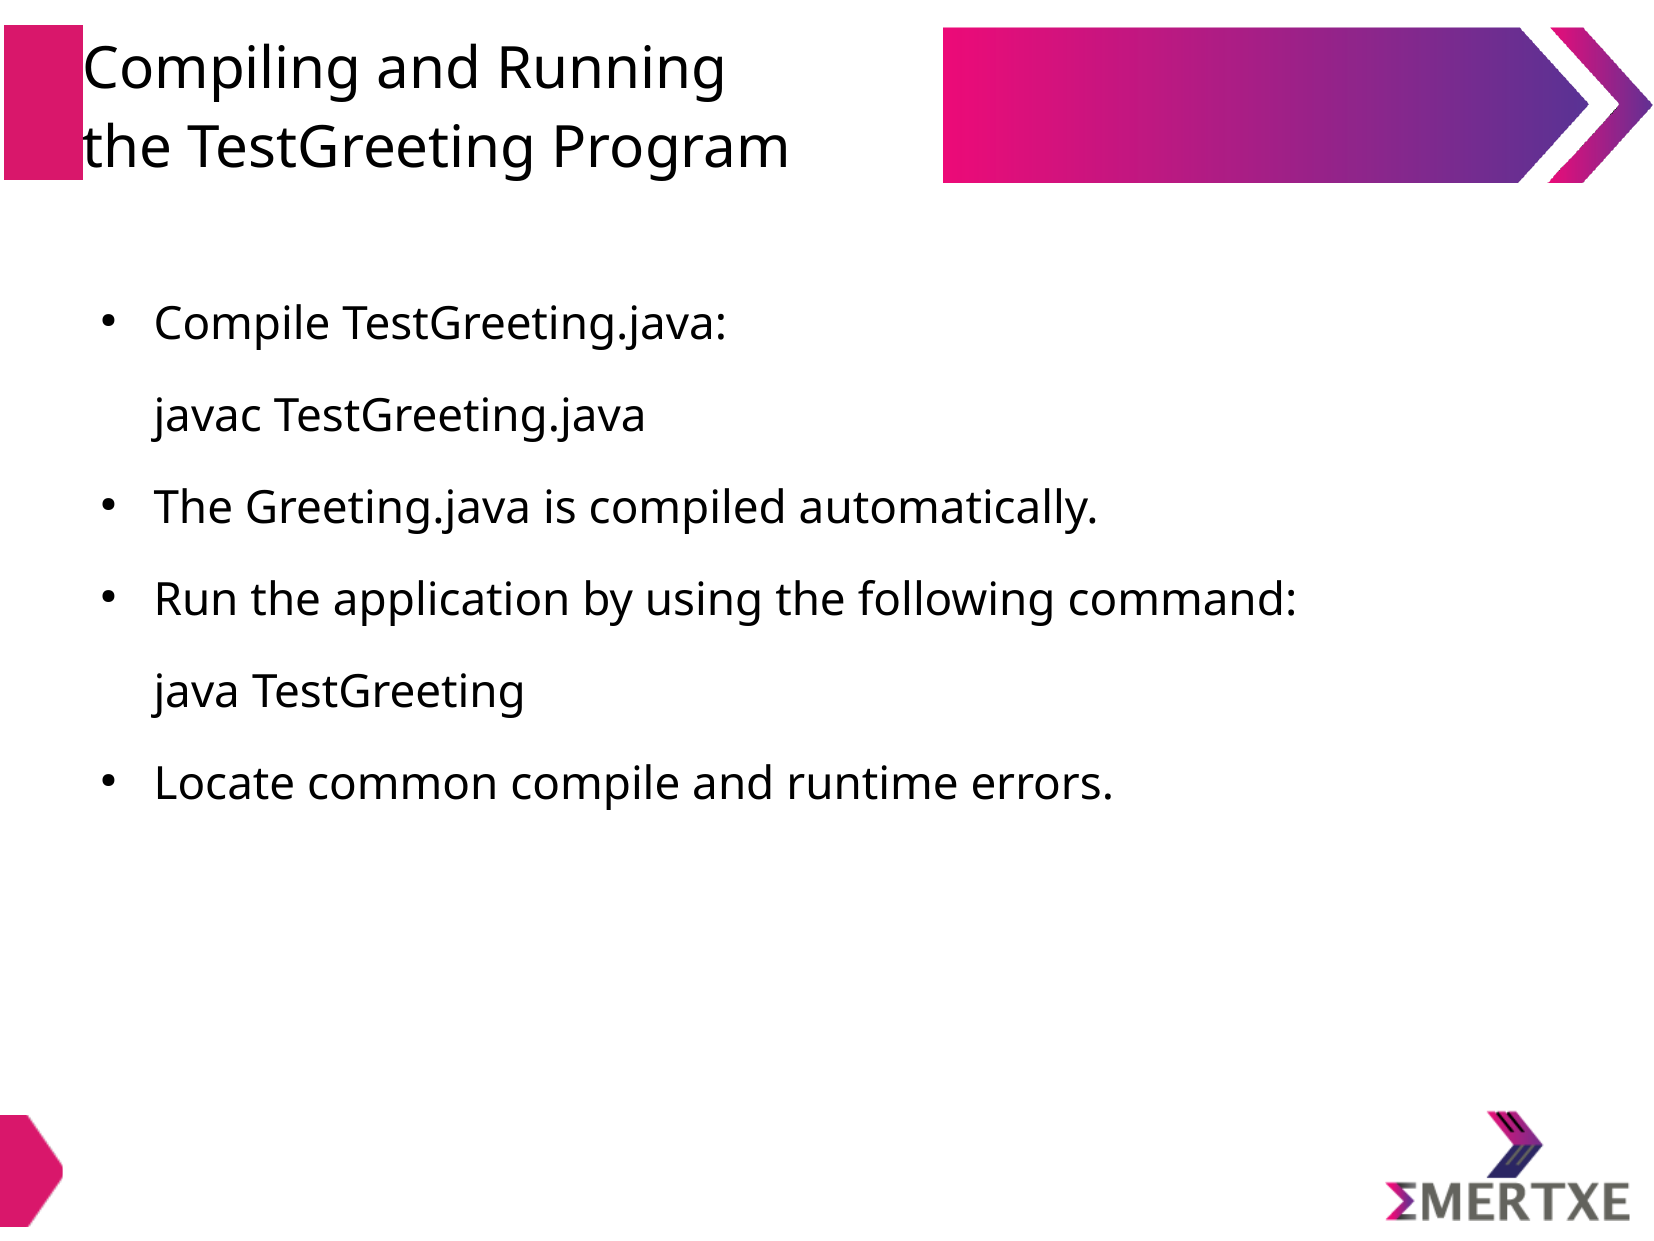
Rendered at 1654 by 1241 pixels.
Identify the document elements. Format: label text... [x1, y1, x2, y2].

picture [1385, 1107, 1631, 1221]
title Compiling and Running the TestGreeting Program [82, 2, 1571, 210]
picture [1571, 27, 1653, 183]
list Compile TestGreeting.java: javac TestGreeting.java The Greeting.java is compiled automatically. Run the application by using the following command: java TestGreeting Locate common compile and runtime errors. [82, 290, 1571, 1010]
